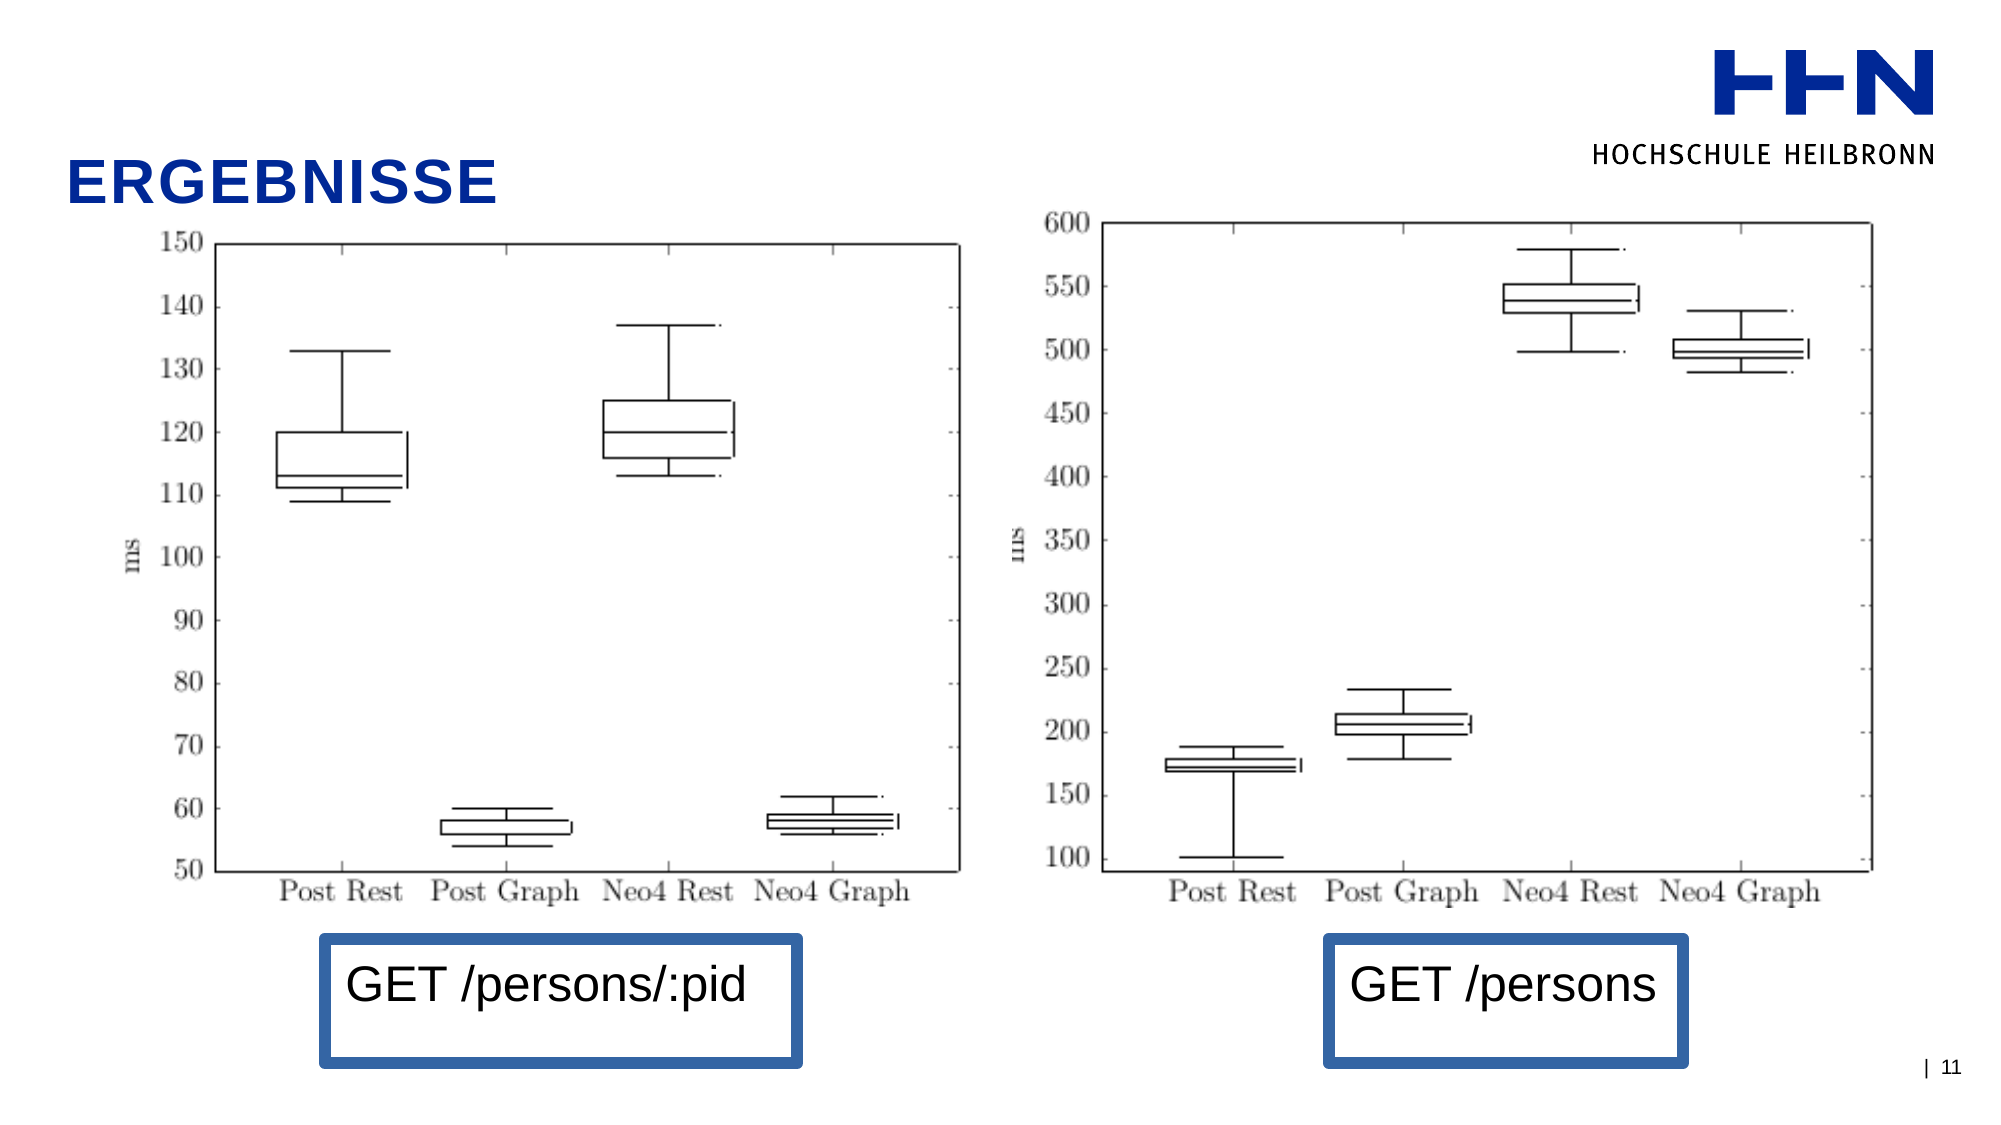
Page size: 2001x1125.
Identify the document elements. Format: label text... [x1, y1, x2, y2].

text_box GET /persons [1328, 938, 1684, 1063]
picture [112, 206, 979, 913]
title Ergebnisse [66, 147, 1933, 290]
text_box GET /persons/:pid [324, 938, 798, 1063]
text_box | <Foliennummer> [1624, 1054, 1963, 1093]
picture [1012, 206, 1890, 908]
